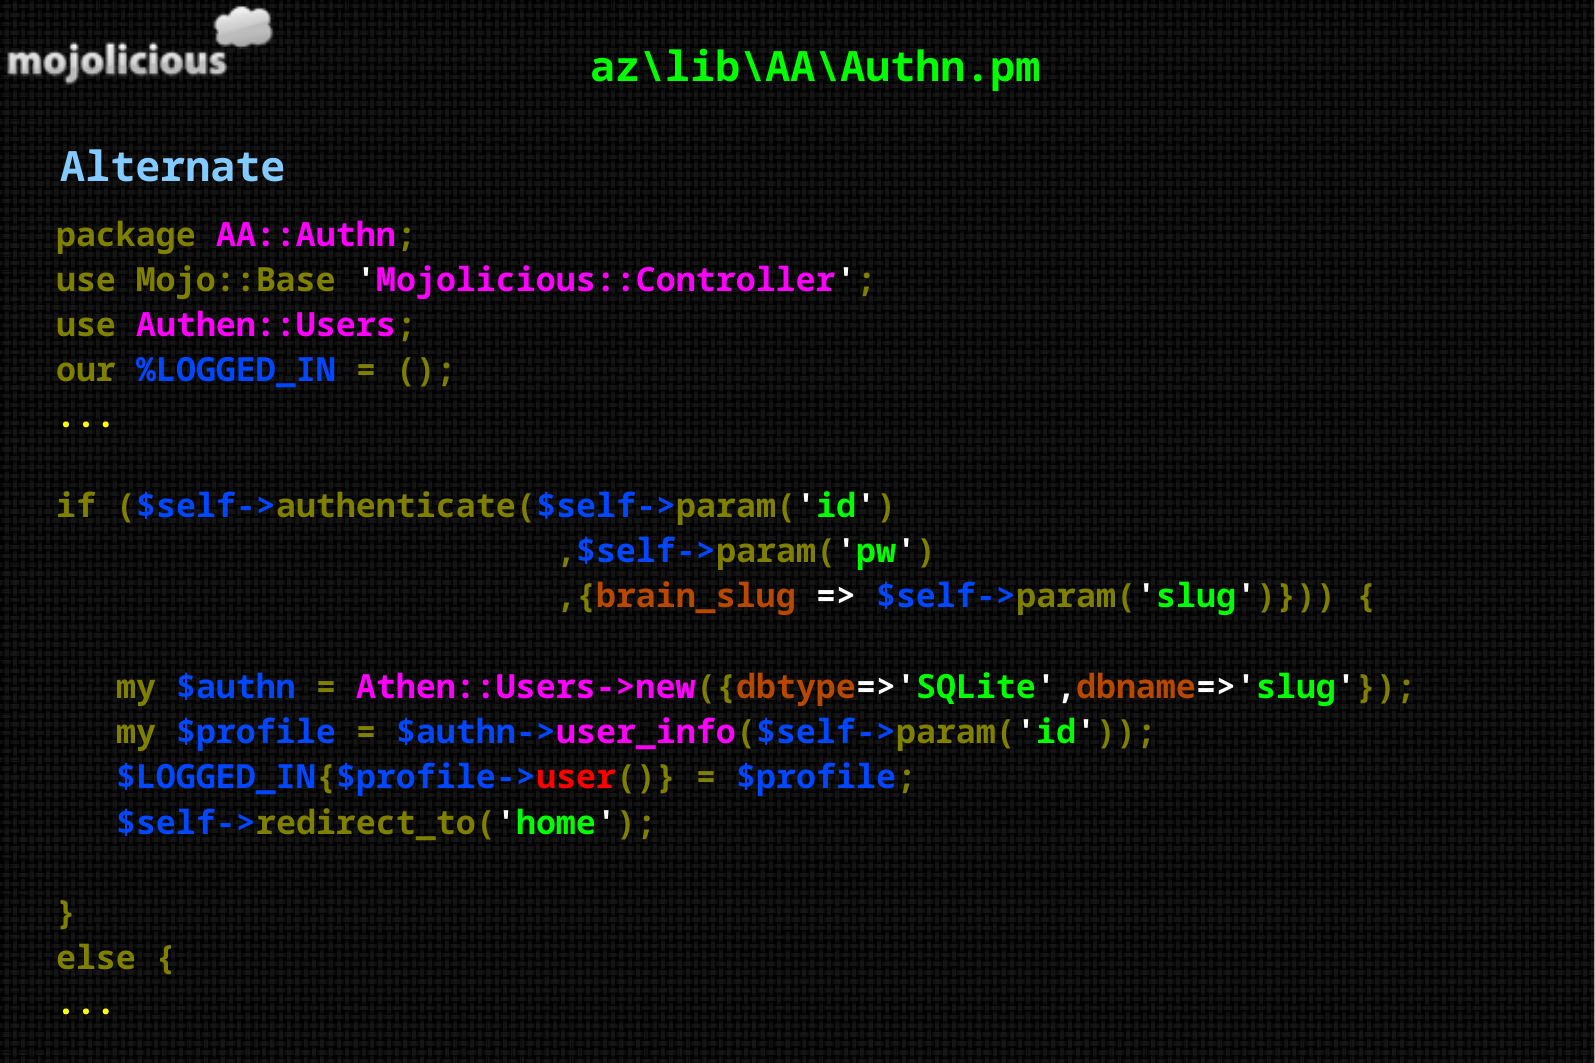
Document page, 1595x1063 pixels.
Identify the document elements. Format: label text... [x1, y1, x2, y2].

text_box az\lib\AA\Authn.pm [575, 29, 1020, 94]
text_box Alternate [45, 129, 835, 193]
text_box package AA::Authn; use Mojo::Base 'Mojolicious::Controller'; use Authen::Users; our %LOGGED_IN = (); ... if ($self->authenticate($self->param('id') ,$self->param('pw') ,{brain_slug => $self->param('slug')})) { my $authn = Athen::Users->new({dbtype=>'SQLite',dbname=>'slug'}); my $profile = $authn->user_info($self->param('id')); $LOGGED_IN{$profile->user()} = $profile; $self->redirect_to('home'); } else { ... [41, 203, 1566, 916]
picture [0, 0, 1595, 1063]
